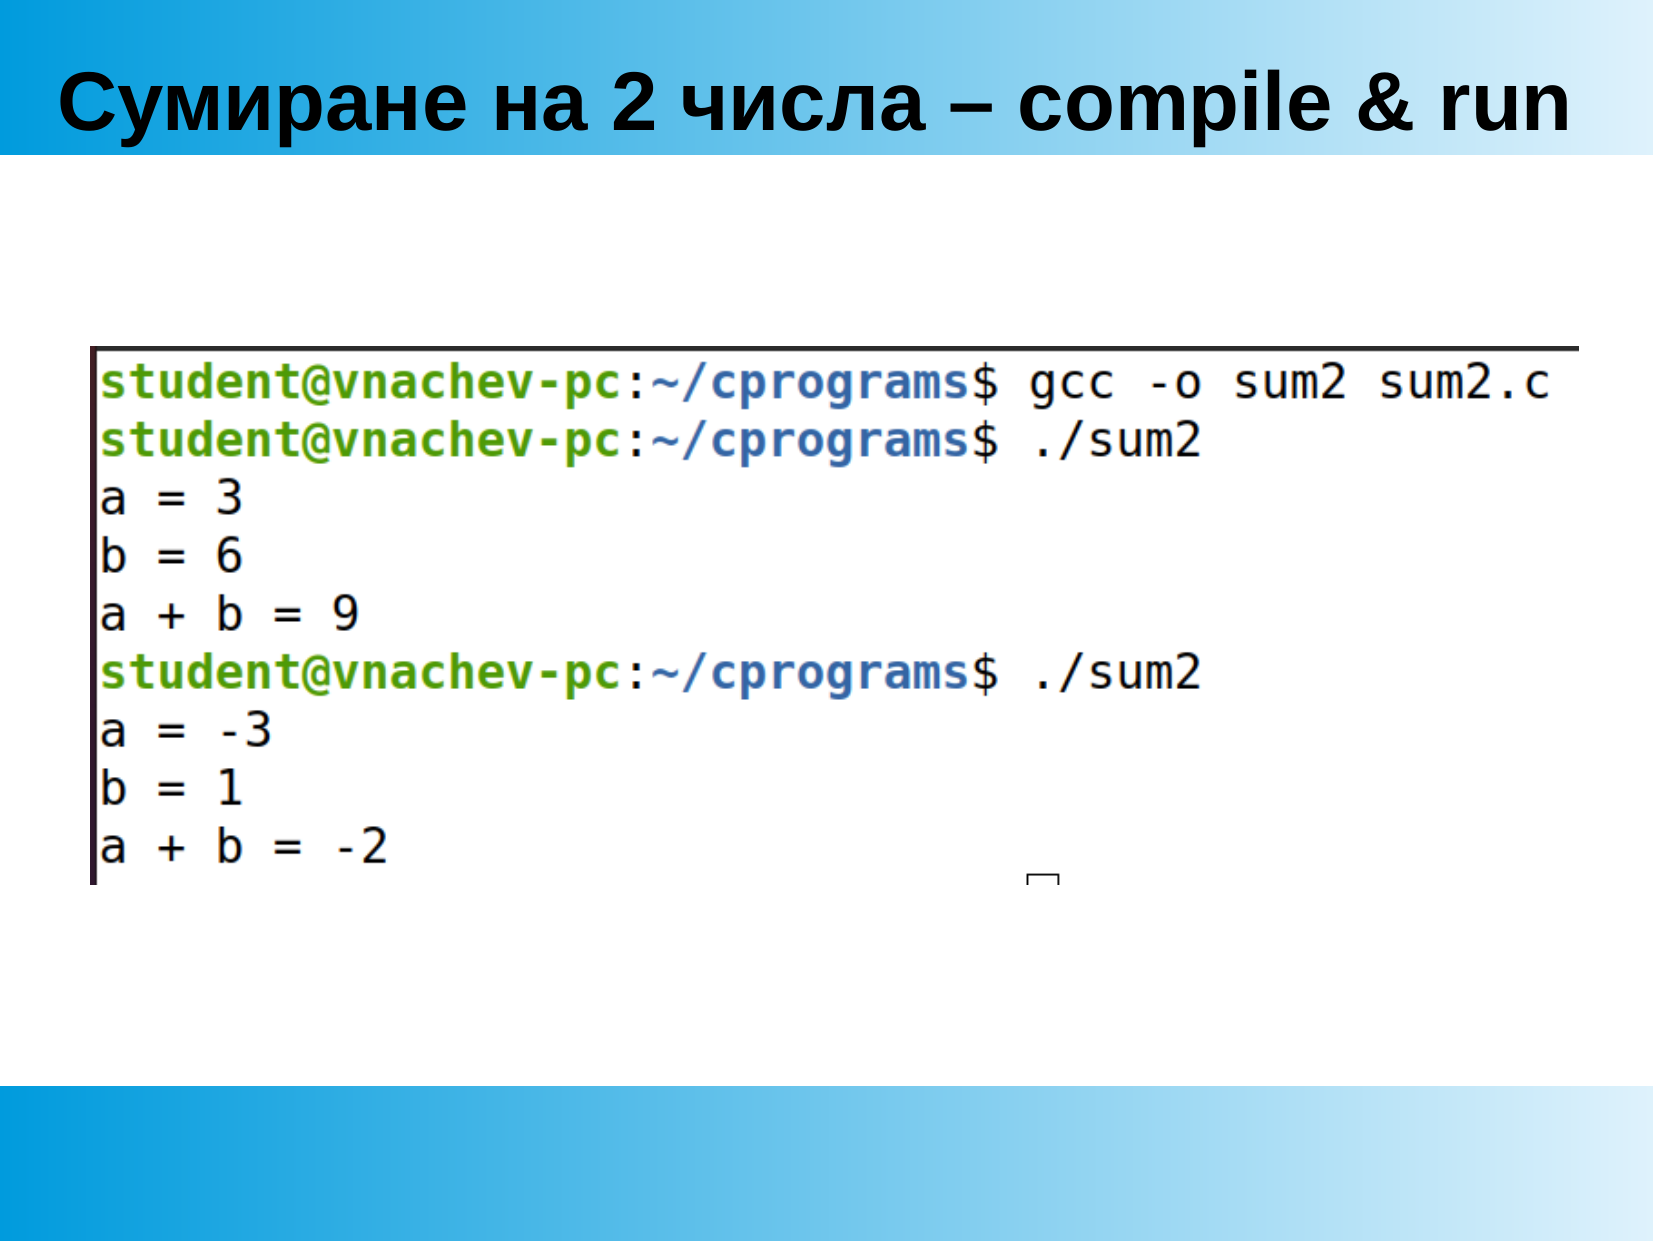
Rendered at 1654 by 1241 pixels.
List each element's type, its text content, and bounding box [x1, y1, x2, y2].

picture [90, 346, 1579, 886]
title Сумиране на 2 числа – compile & run [30, 8, 1601, 196]
